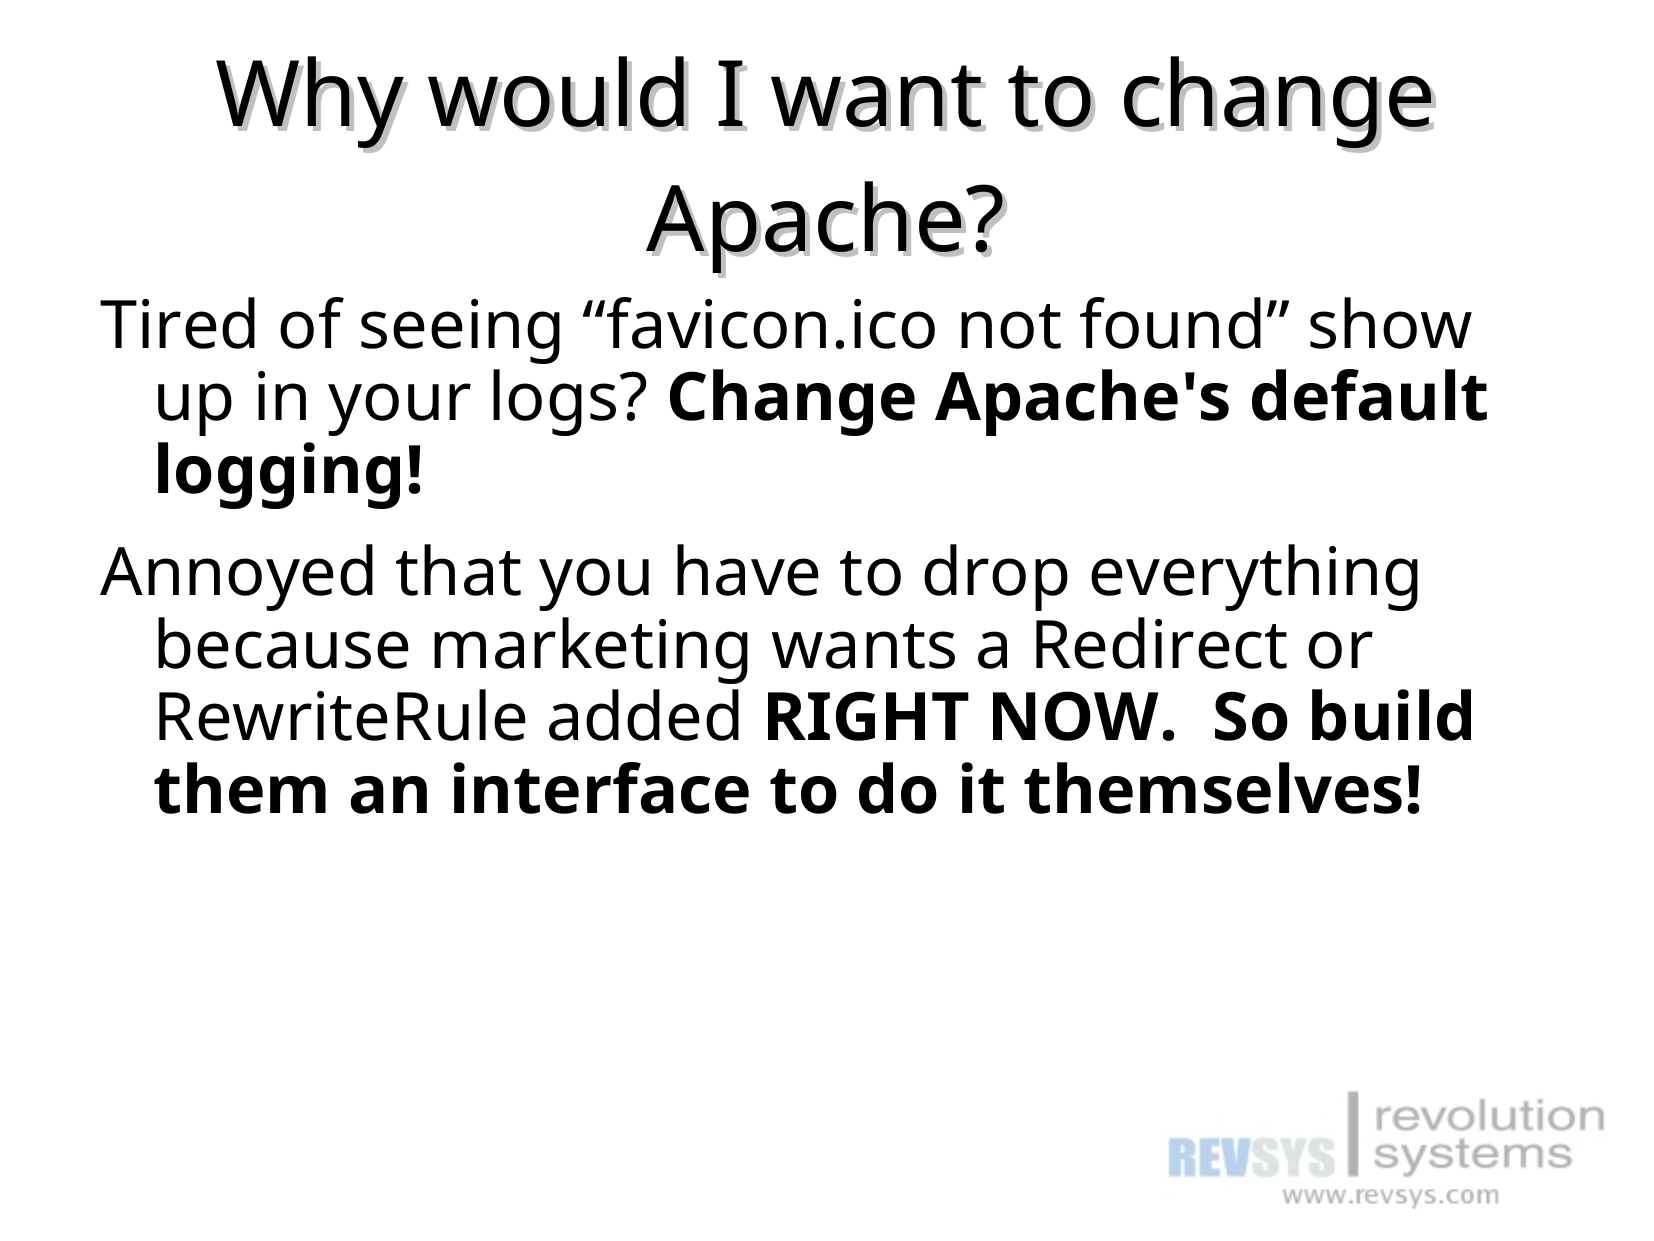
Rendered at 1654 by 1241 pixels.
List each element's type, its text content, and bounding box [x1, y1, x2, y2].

title Why would I want to change Apache? [82, 42, 1571, 264]
picture [1162, 1087, 1613, 1211]
list Tired of seeing “favicon.ico not found” show up in your logs? Change Apache's default logging! Annoyed that you have to drop everything because marketing wants a Redirect or RewriteRule added RIGHT NOW. So build them an interface to do it themselves! [82, 290, 1571, 1109]
